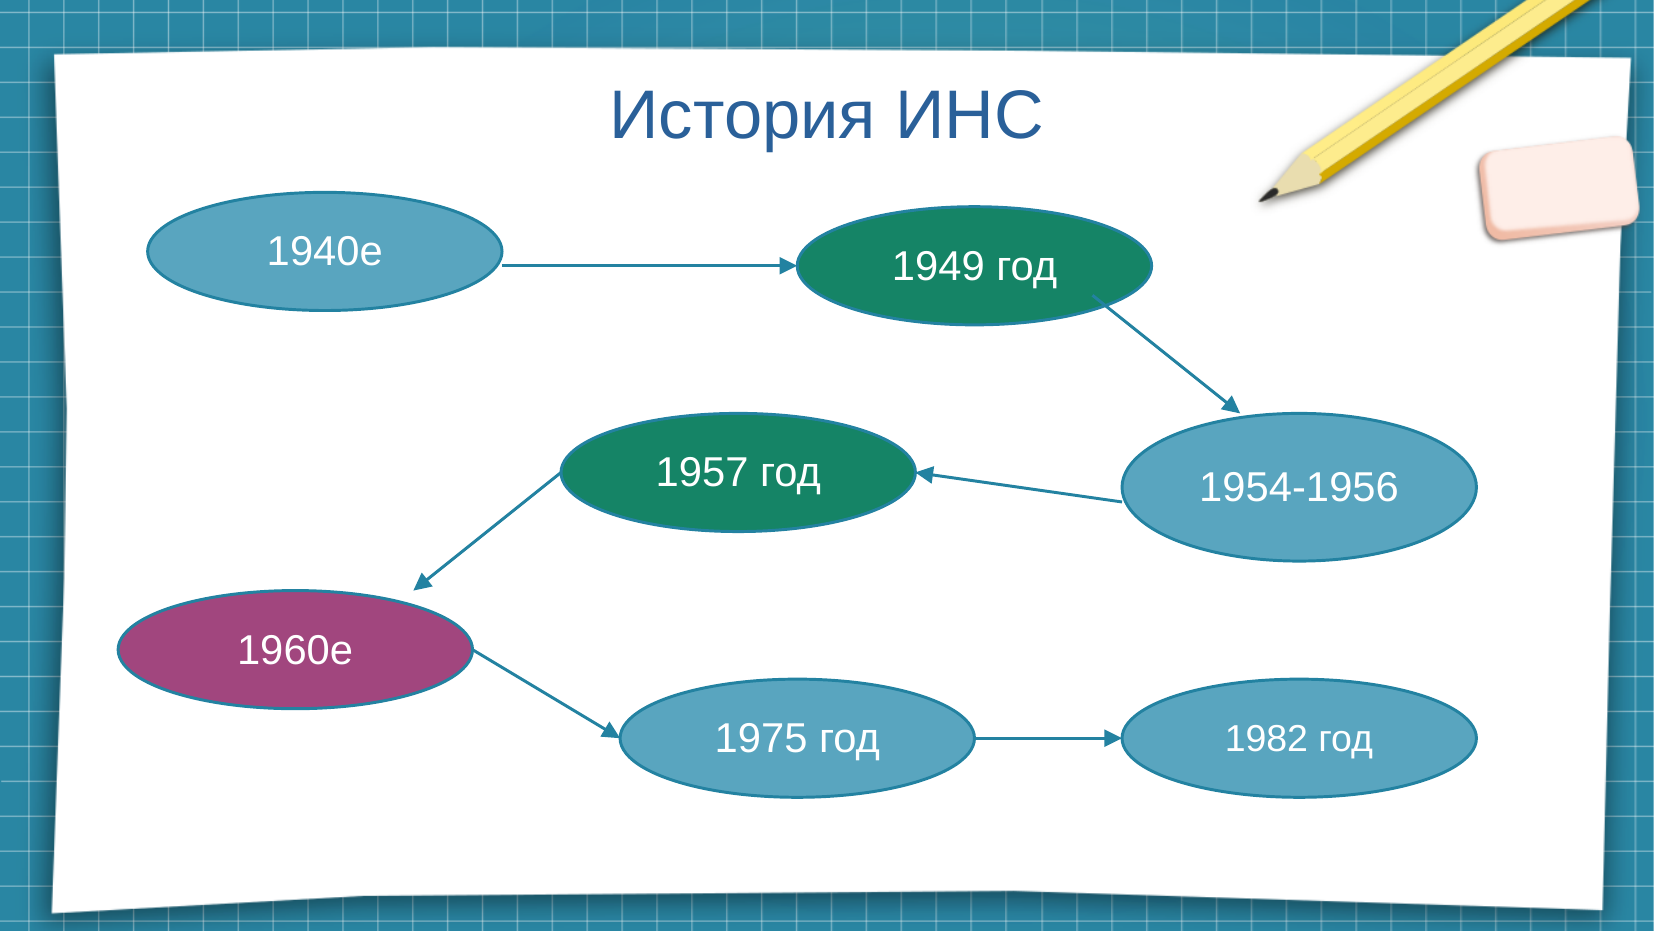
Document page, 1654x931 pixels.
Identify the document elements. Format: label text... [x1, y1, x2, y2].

text_box 1975 год [620, 679, 975, 798]
text_box 1954-1956 [1122, 413, 1477, 562]
title История ИНС [82, 37, 1571, 193]
text_box 1949 год [797, 206, 1152, 325]
text_box 1957 год [561, 413, 916, 532]
text_box 1982 год [1122, 679, 1477, 798]
picture [0, 0, 1654, 931]
text_box 1940е [147, 192, 503, 311]
text_box 1960е [118, 590, 473, 709]
